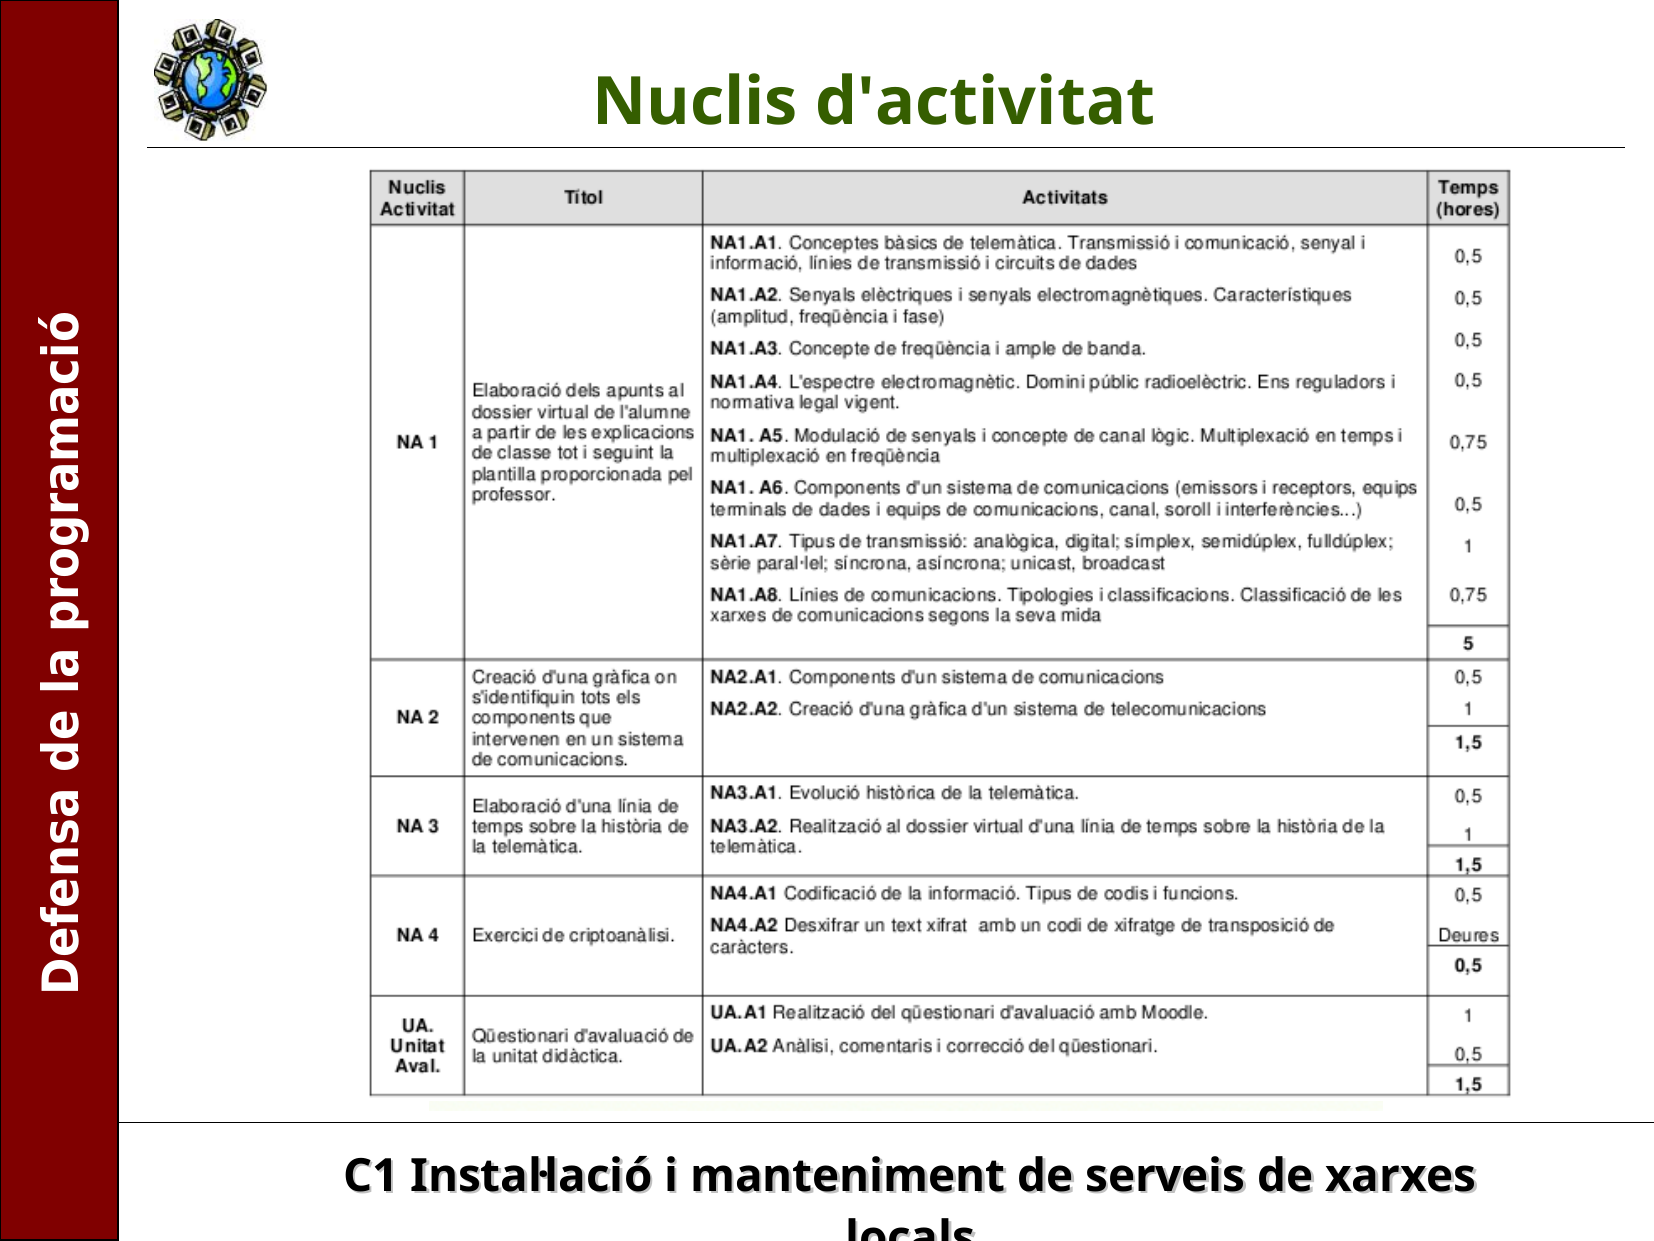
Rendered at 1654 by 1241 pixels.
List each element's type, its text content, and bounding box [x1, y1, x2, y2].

picture [154, 19, 268, 49]
picture [350, 152, 1524, 1111]
title Nuclis d'activitat [129, 49, 1619, 148]
